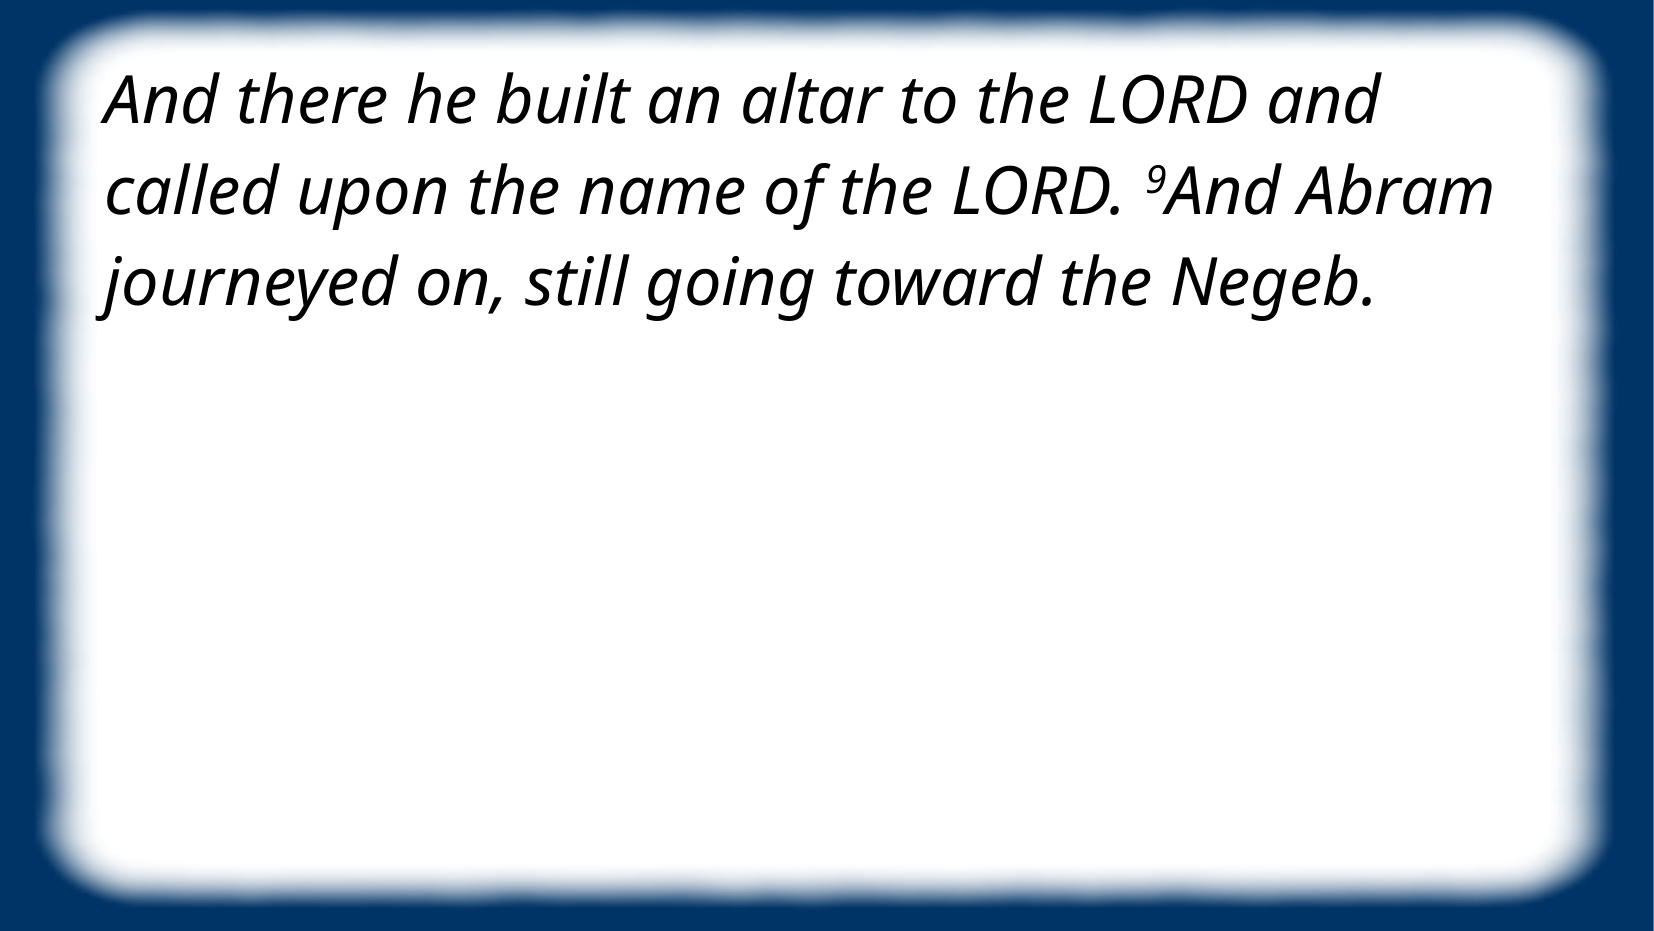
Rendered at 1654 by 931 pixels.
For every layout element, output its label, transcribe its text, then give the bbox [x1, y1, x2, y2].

text_box And there he built an altar to the LORD and called upon the name of the LORD. 9And Abram journeyed on, still going toward the Negeb. [90, 45, 1561, 327]
picture [0, 0, 1654, 931]
